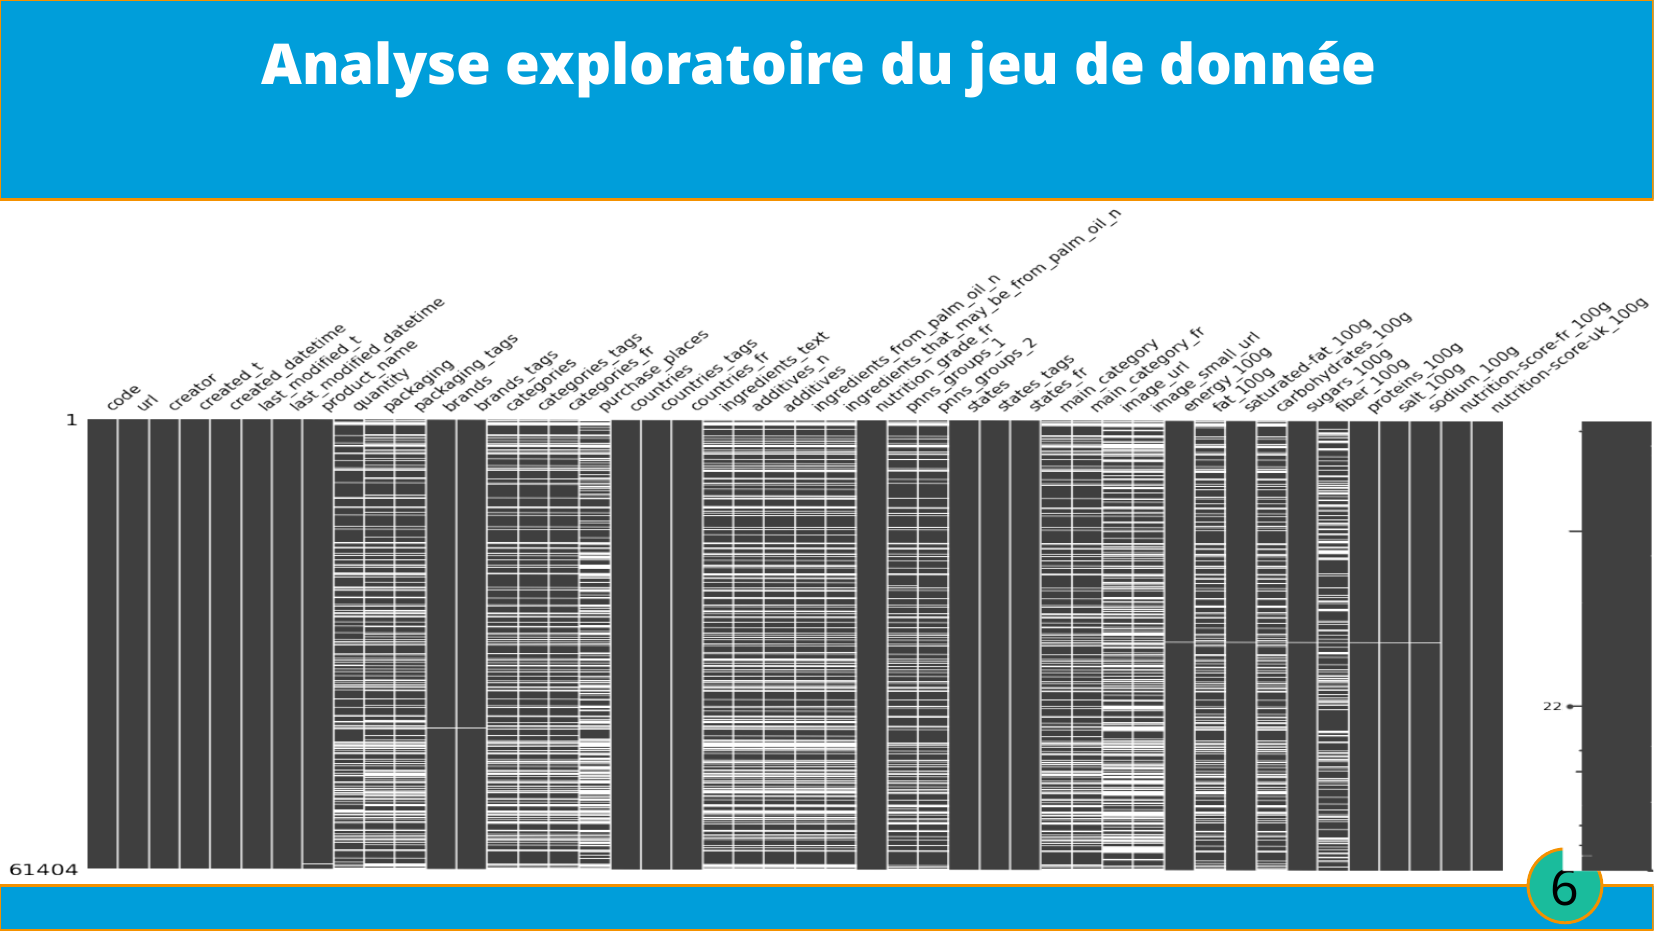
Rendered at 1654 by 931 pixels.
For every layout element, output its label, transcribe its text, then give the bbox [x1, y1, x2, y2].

picture [0, 199, 1654, 886]
title Analyse exploratoire du jeu de donnée [59, 25, 1595, 178]
